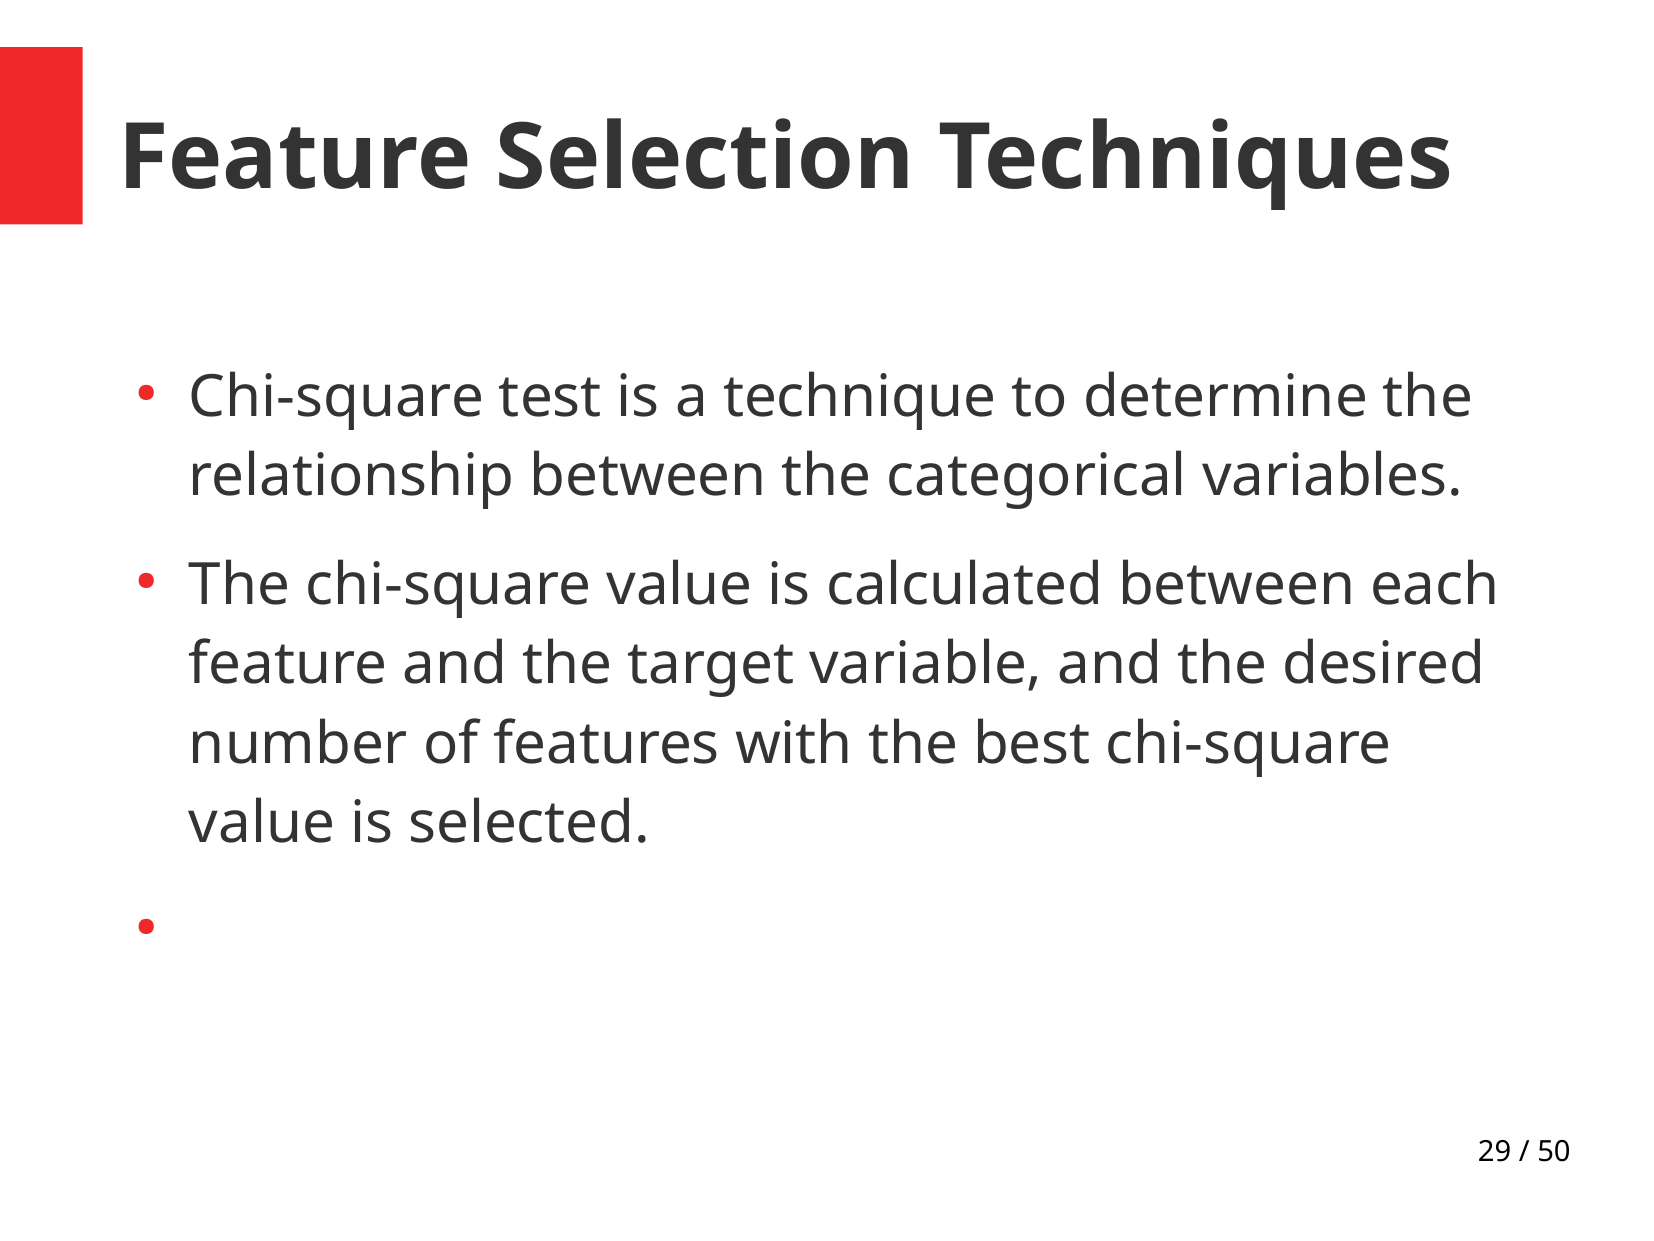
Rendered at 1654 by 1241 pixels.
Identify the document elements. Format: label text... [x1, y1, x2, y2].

title Feature Selection Techniques [118, 49, 1571, 257]
list Chi-square test is a technique to determine the relationship between the categorical variables. The chi-square value is calculated between each feature and the target variable, and the desired number of features with the best chi-square value is selected. [118, 354, 1536, 1074]
